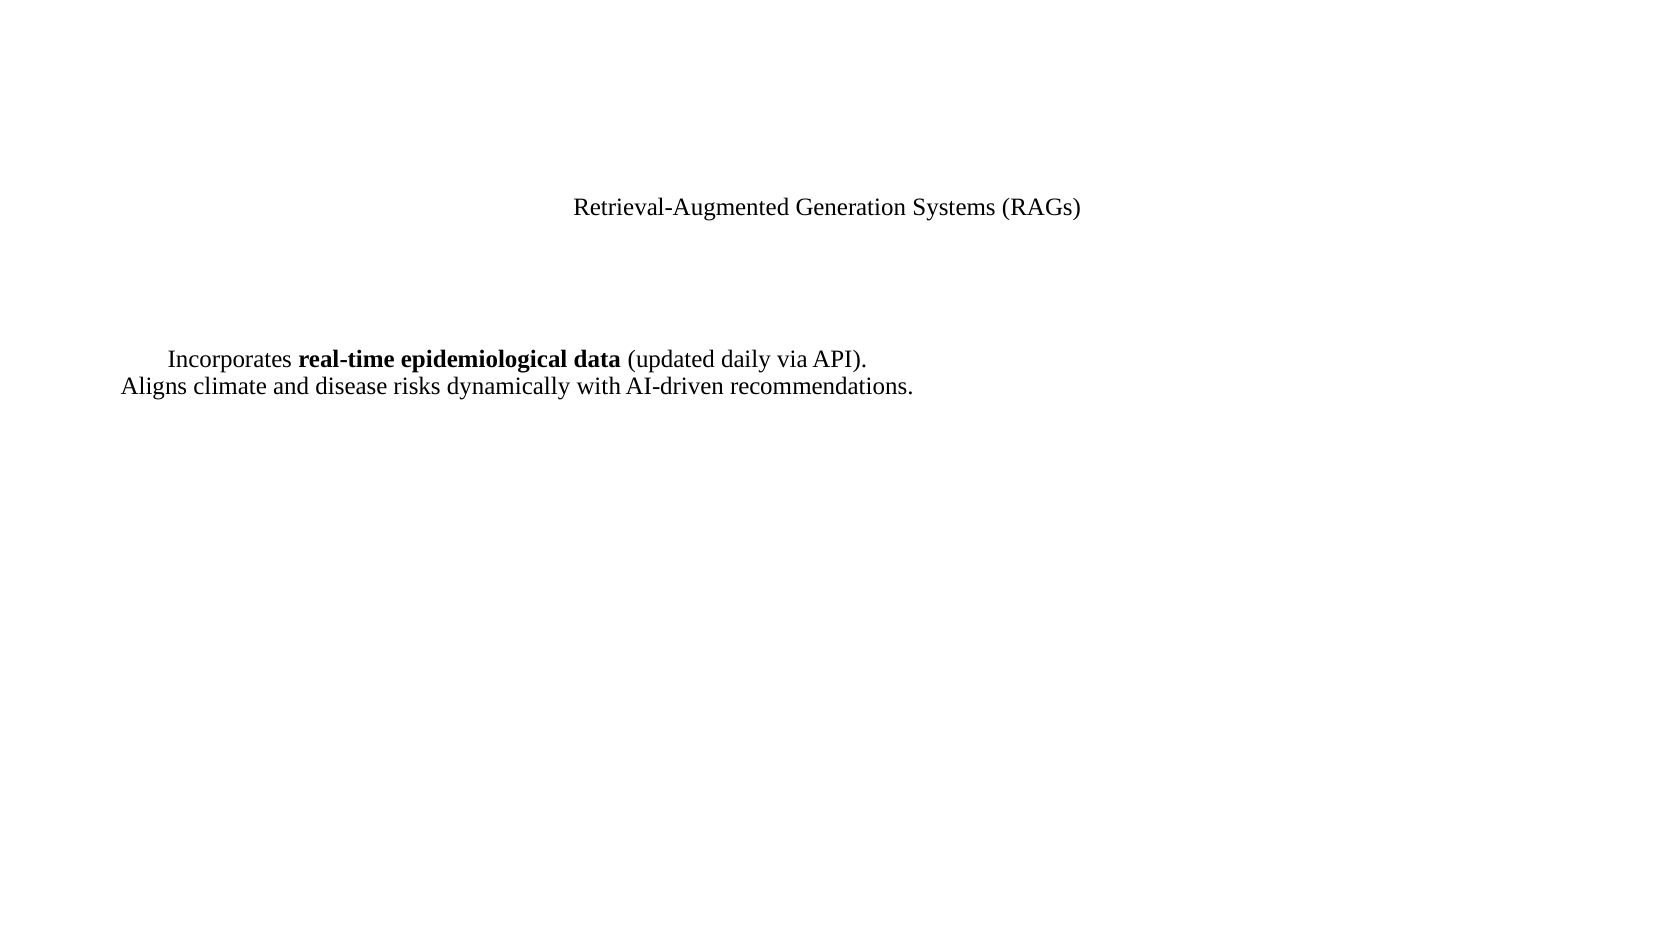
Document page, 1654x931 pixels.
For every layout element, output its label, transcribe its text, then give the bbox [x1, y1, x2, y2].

text_box Incorporates real-time epidemiological data (updated daily via API). Aligns climate and disease risks dynamically with AI-driven recommendations. [120, 344, 1533, 854]
title Retrieval-Augmented Generation Systems (RAGs) [121, 102, 1534, 311]
